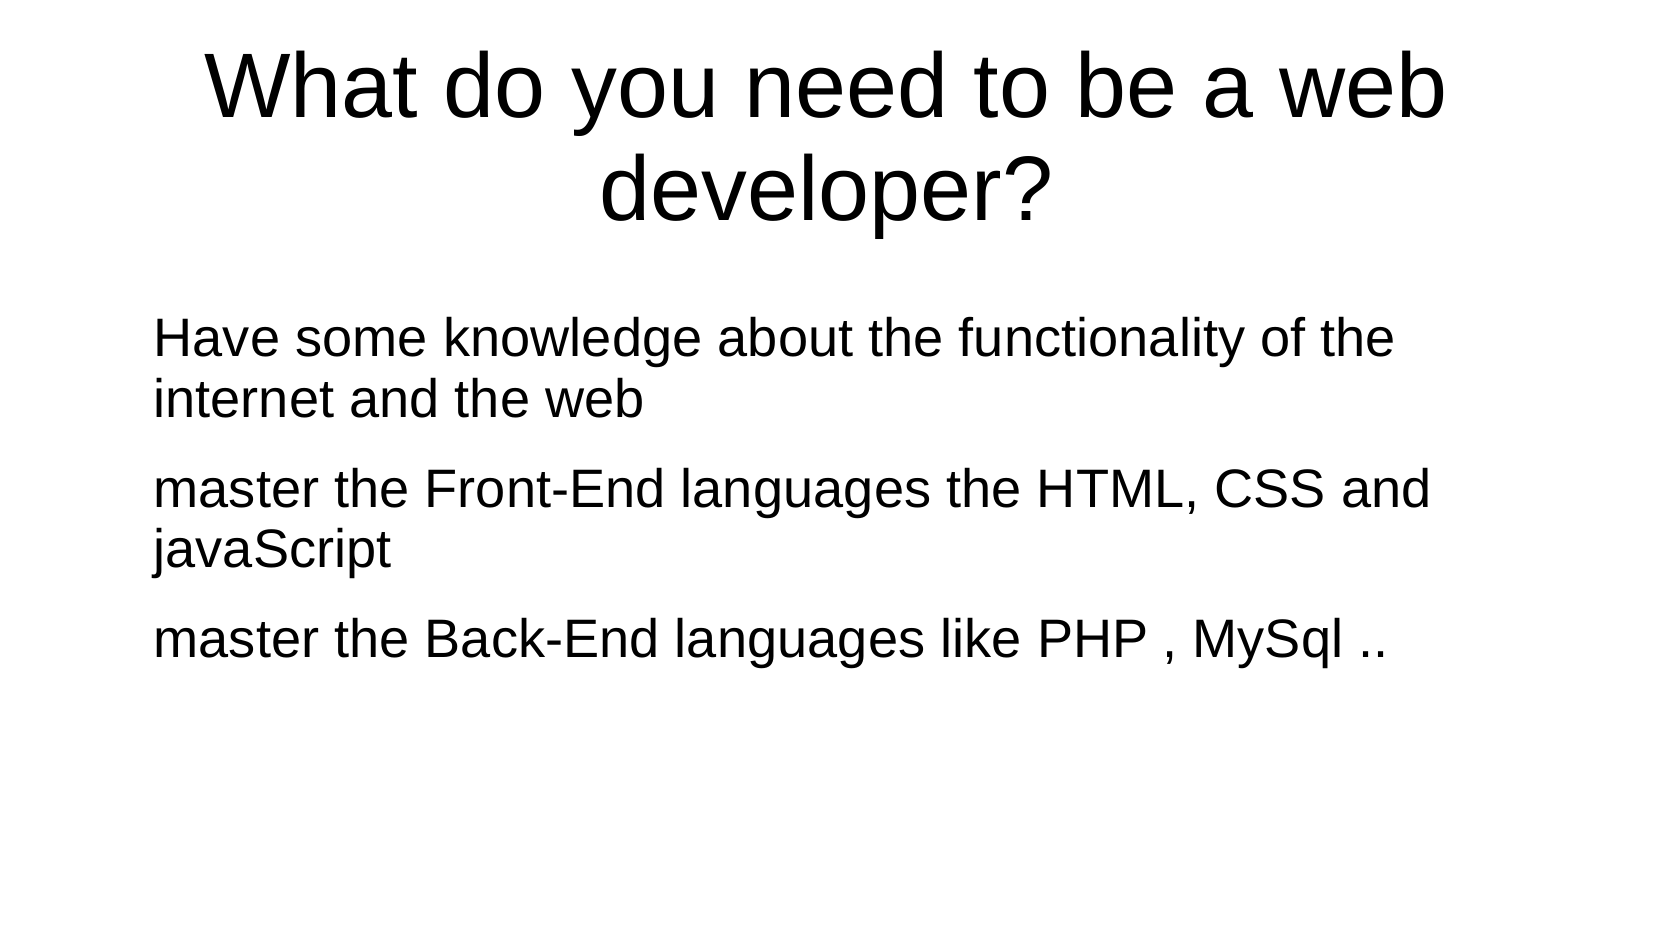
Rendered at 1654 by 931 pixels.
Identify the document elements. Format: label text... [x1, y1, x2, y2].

title What do you need to be a web developer? [82, 34, 1571, 217]
list Have some knowledge about the functionality of the internet and the web master the Front-End languages the HTML, CSS and javaScript master the Back-End languages like PHP , MySql .. [82, 217, 1571, 758]
